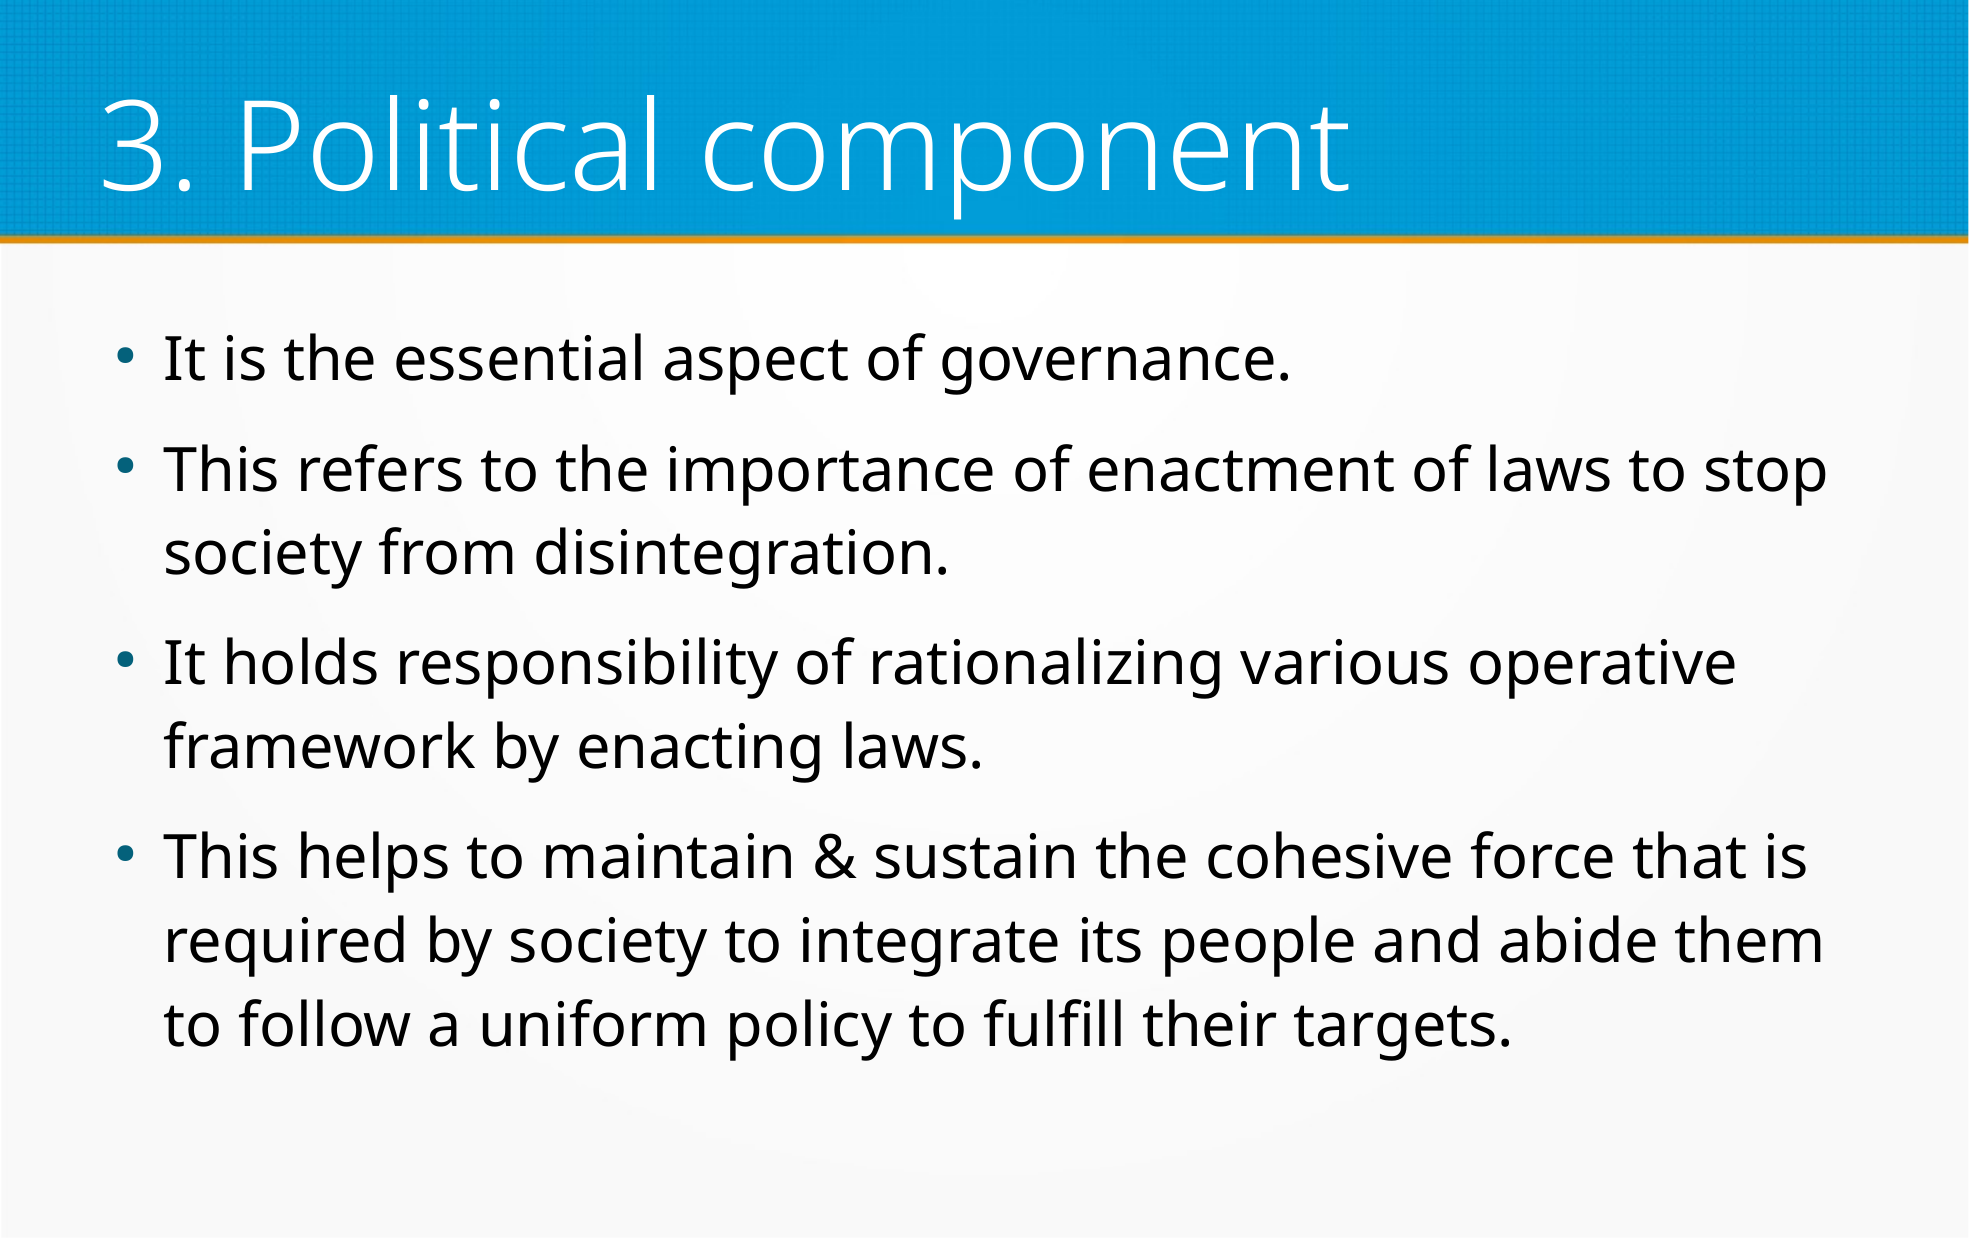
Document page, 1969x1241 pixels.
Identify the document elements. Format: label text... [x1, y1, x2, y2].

list It is the essential aspect of governance. This refers to the importance of enactment of laws to stop society from disintegration. It holds responsibility of rationalizing various operative framework by enacting laws. This helps to maintain & sustain the cohesive force that is required by society to integrate its people and abide them to follow a uniform policy to fulfill their targets. [98, 315, 1861, 1081]
picture [0, 233, 1969, 1241]
title 3. Political component [98, 19, 1870, 227]
